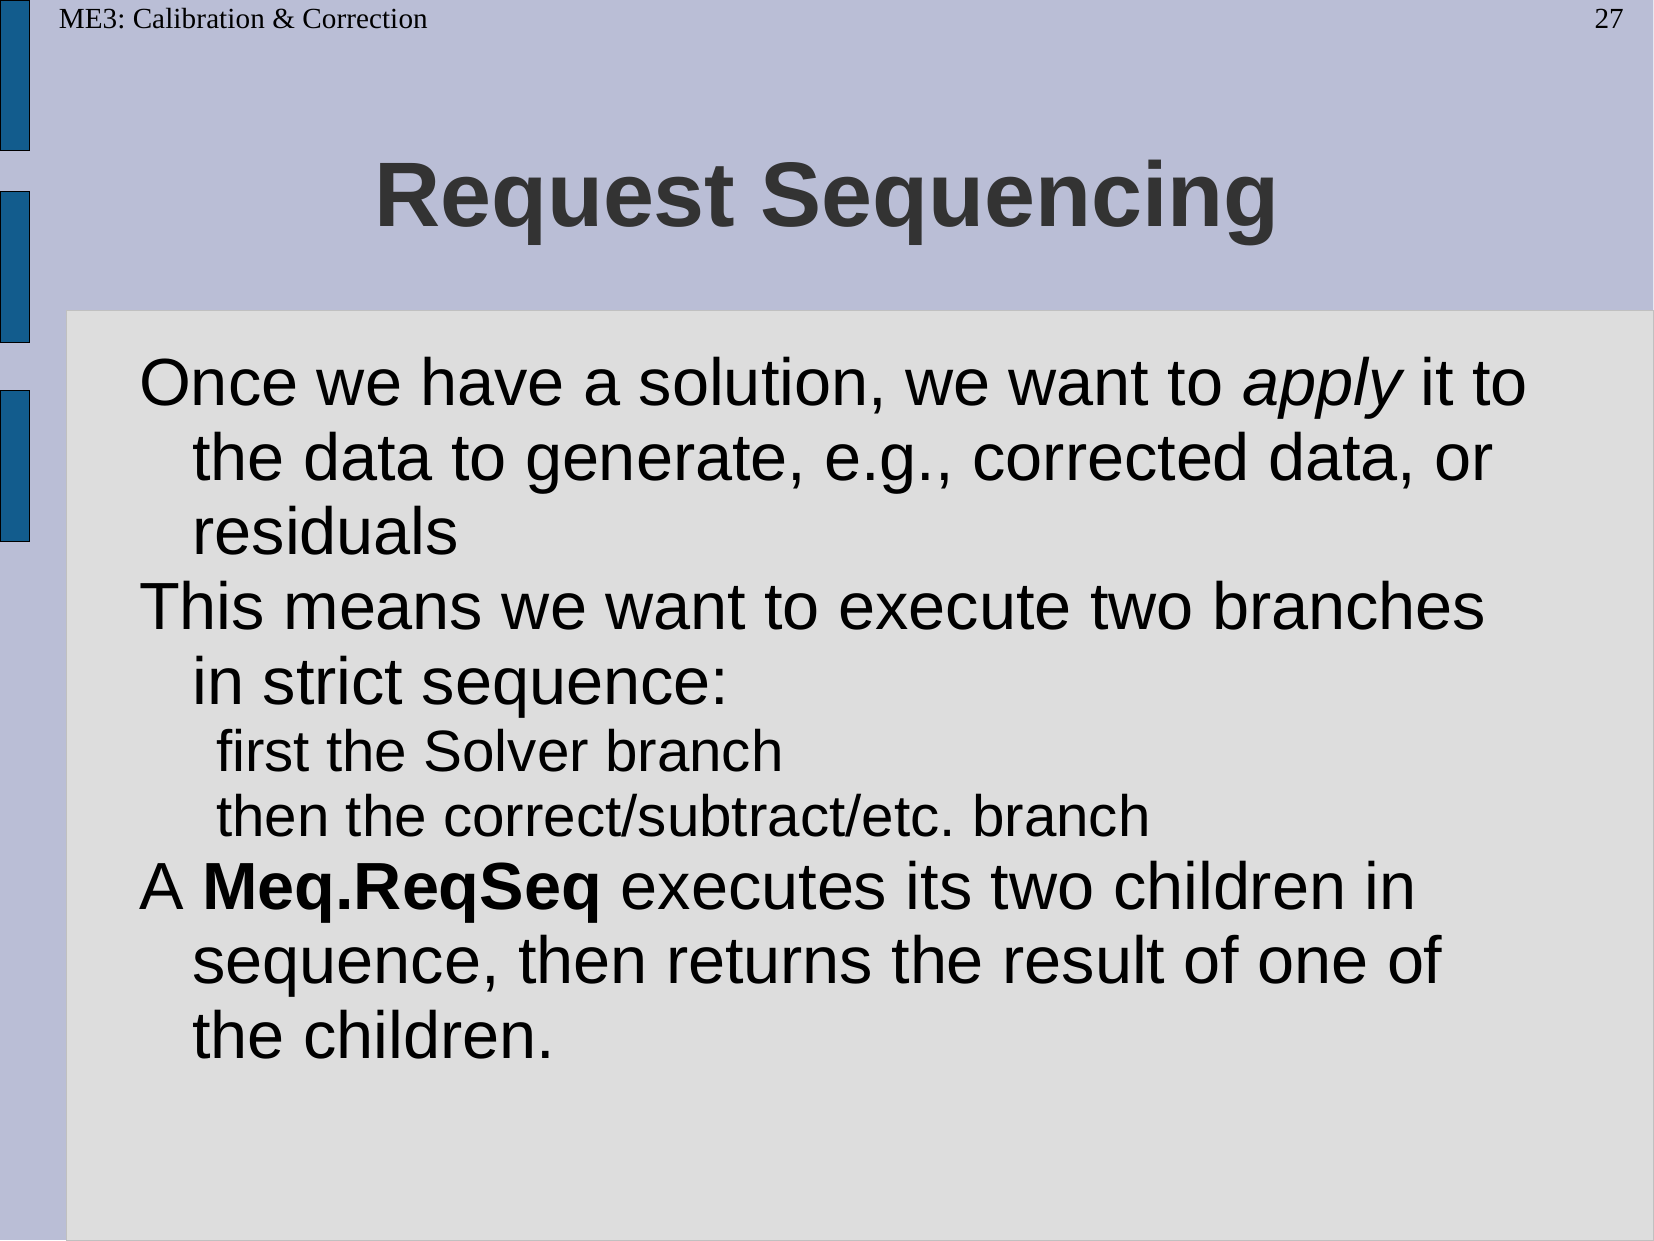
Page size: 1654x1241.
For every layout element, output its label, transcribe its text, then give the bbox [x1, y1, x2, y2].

list Once we have a solution, we want to apply it to the data to generate, e.g., corrected data, or residuals This means we want to execute two branches in strict sequence: first the Solver branch then the correct/subtract/etc. branch A Meq.ReqSeq executes its two children in sequence, then returns the result of one of the children. [121, 344, 1534, 1112]
title Request Sequencing [121, 98, 1534, 291]
